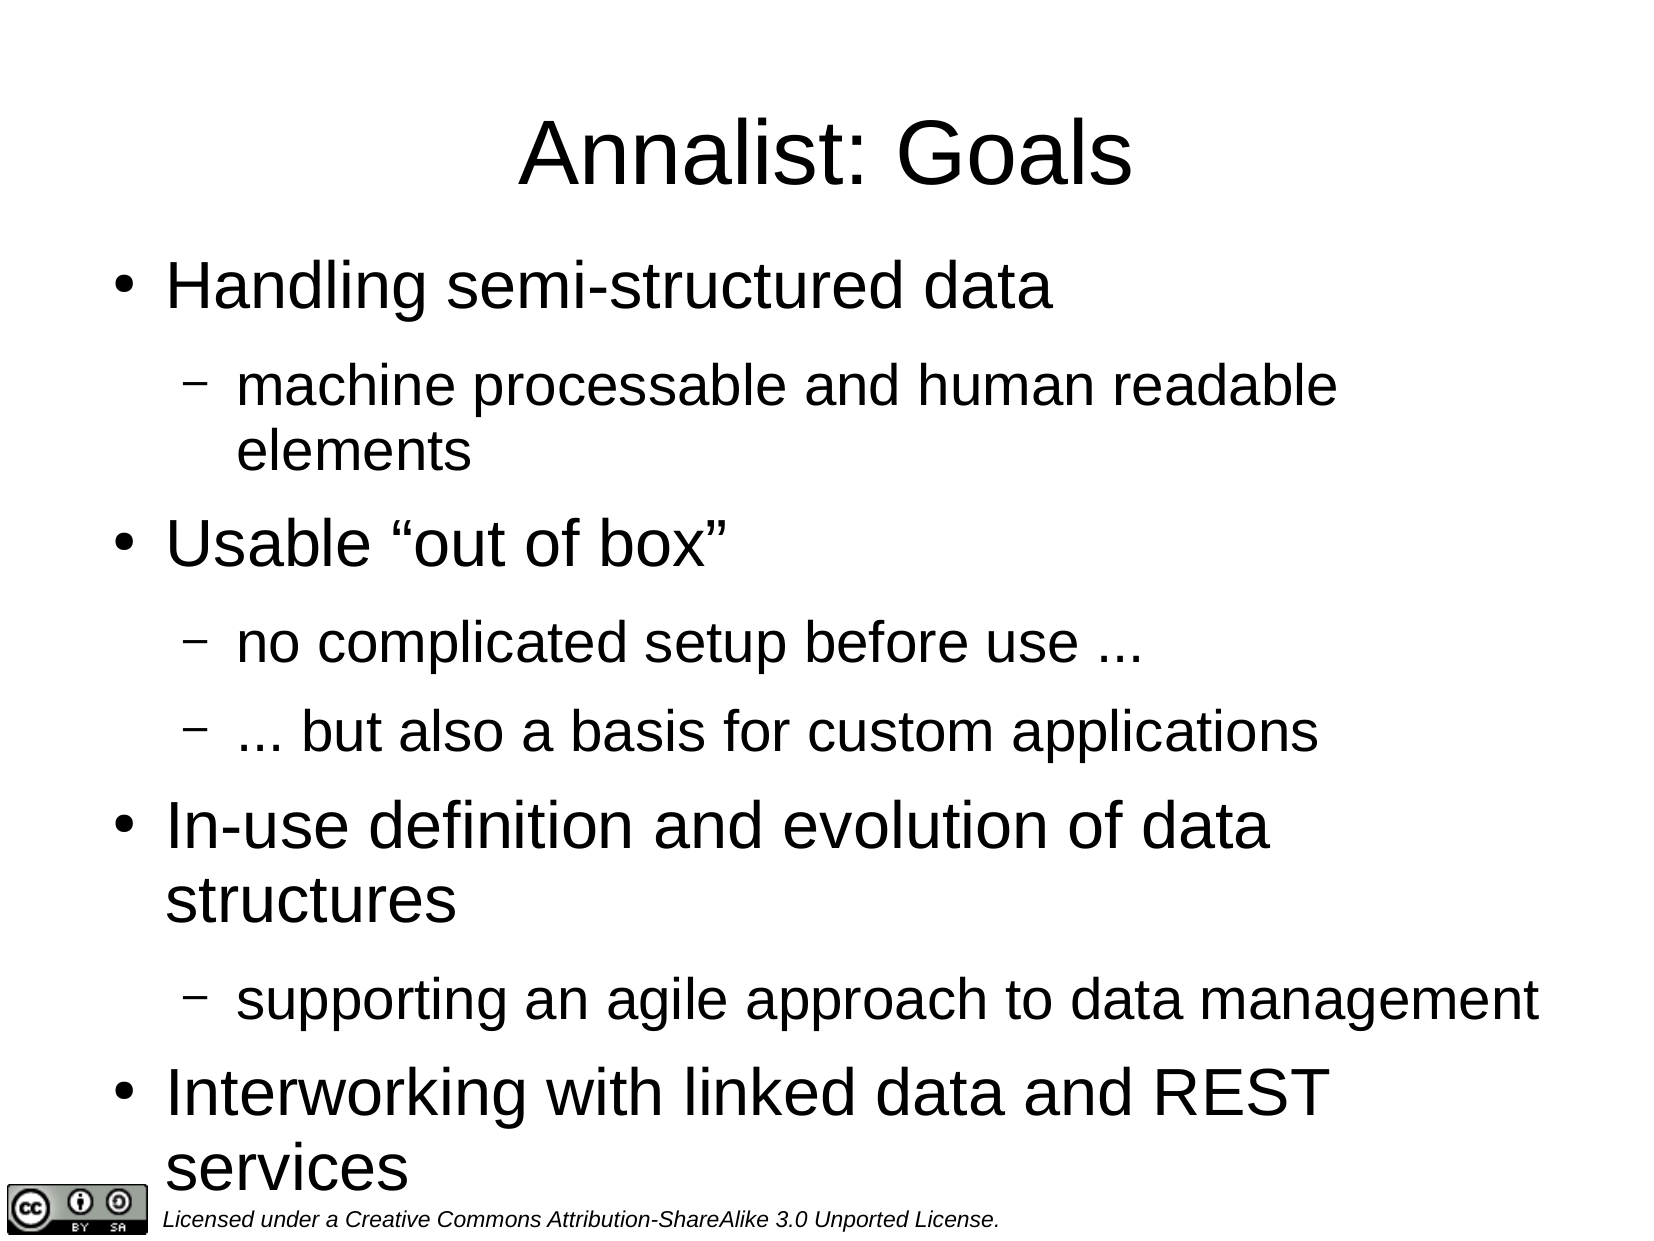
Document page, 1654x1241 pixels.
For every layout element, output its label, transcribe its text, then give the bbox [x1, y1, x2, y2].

picture [7, 1184, 148, 1235]
list Handling semi-structured data machine processable and human readable elements Usable “out of box” no complicated setup before use ... ... but also a basis for custom applications In-use definition and evolution of data structures supporting an agile approach to data management Interworking with linked data and REST services connecting desktop data with global datasets “broad data” (diversity) as opposed to “big data” (size) supporting scale through connecting many small datasets http://www.slideshare.net/jahendler/broad-data Data usable separately from the system that creates it direct publication of standard file formats to the web [94, 248, 1550, 1146]
title Annalist: Goals [82, 49, 1571, 257]
